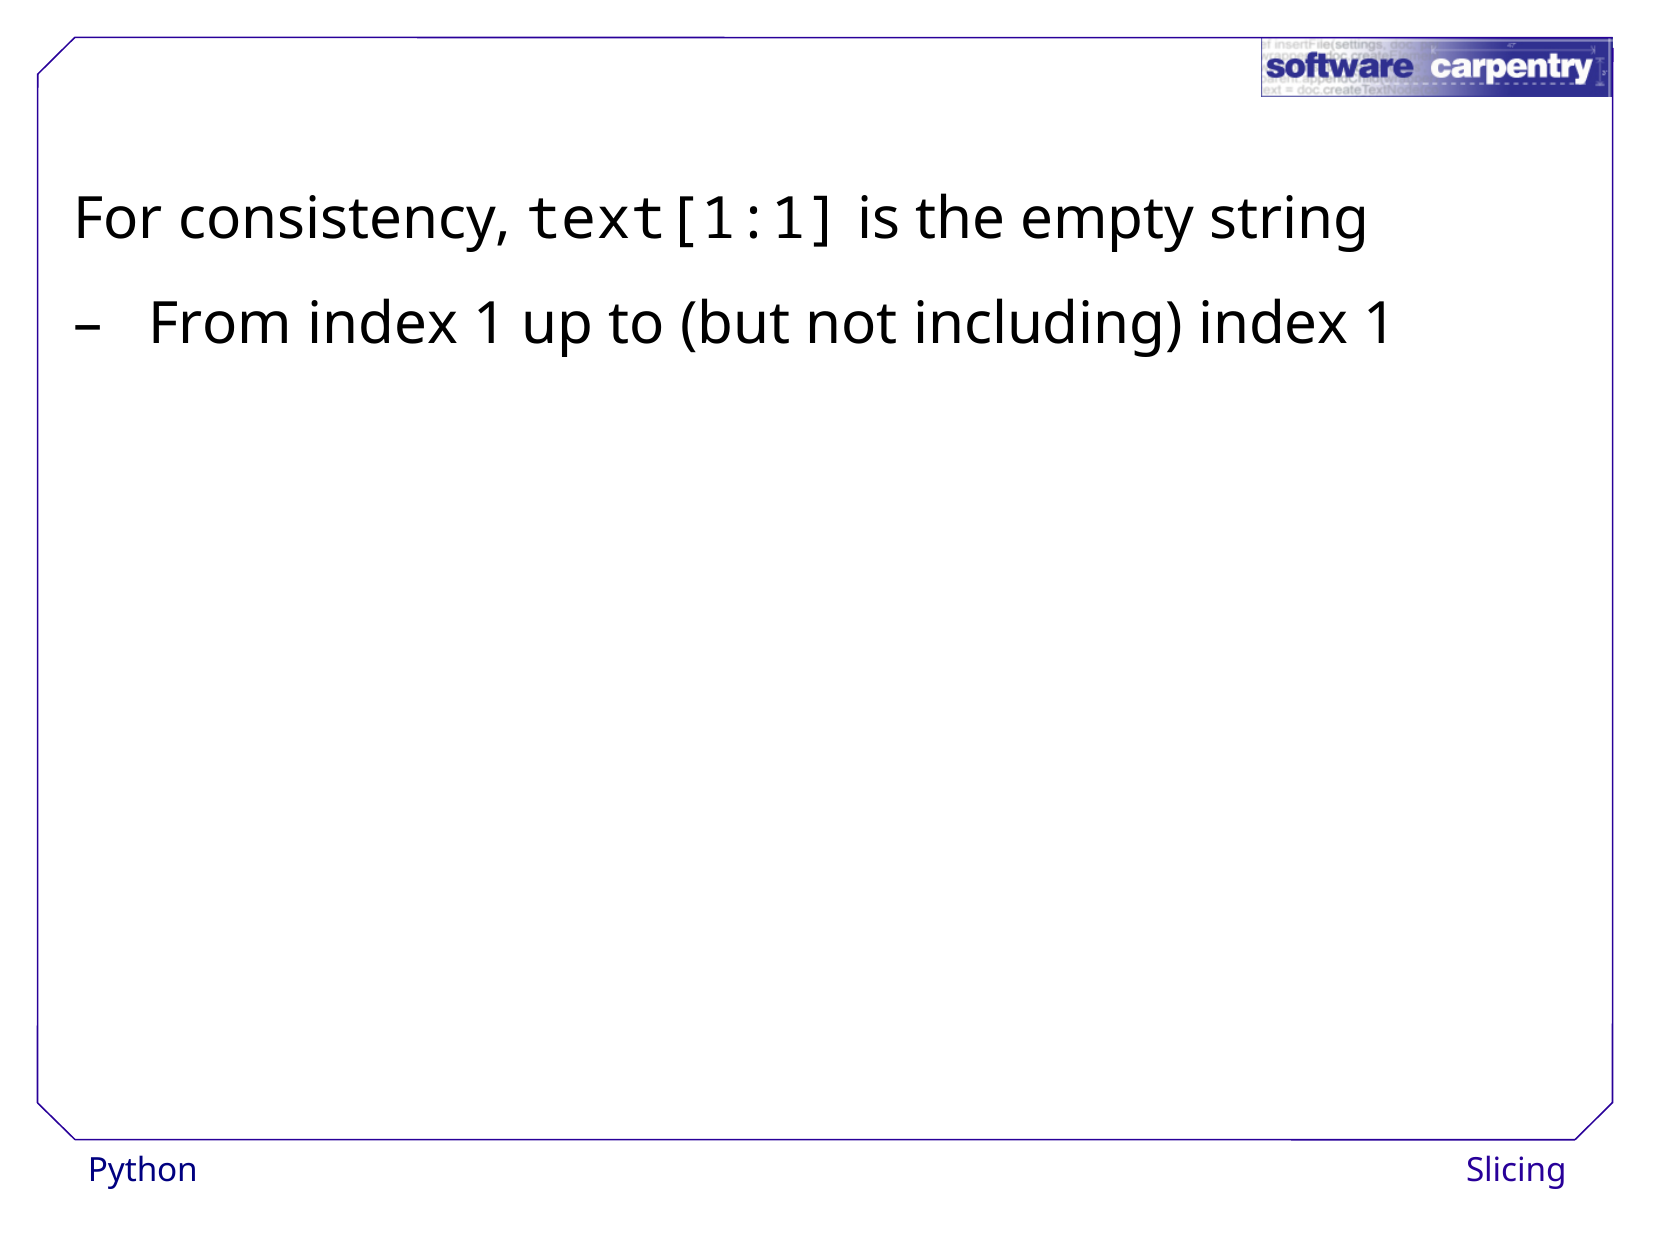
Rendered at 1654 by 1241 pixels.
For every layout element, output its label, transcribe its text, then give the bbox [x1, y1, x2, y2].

picture [1261, 39, 1613, 97]
text_box For consistency, text[1:1] is the empty string – From index 1 up to (but not including) index 1 [58, 137, 1563, 364]
